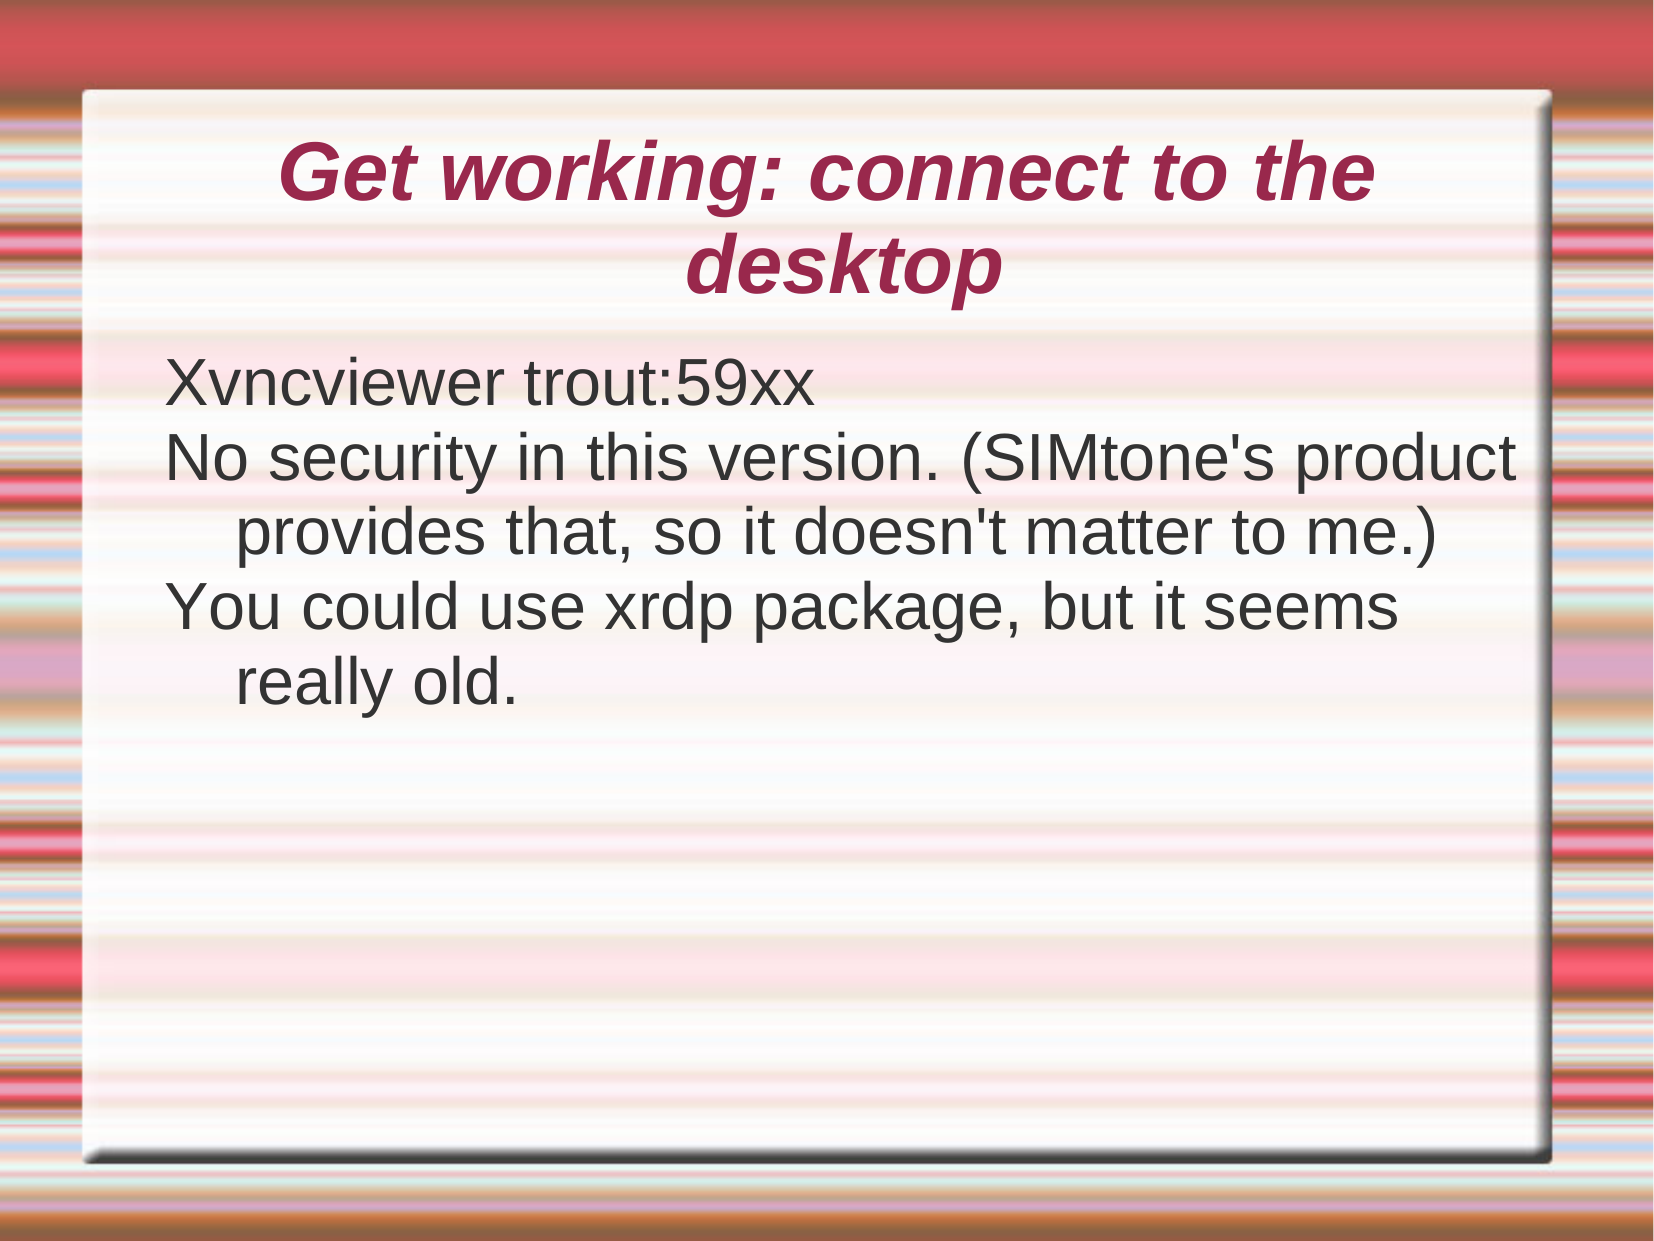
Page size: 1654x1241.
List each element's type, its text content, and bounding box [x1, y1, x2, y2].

title Get working: connect to the desktop [121, 114, 1534, 322]
picture [0, 0, 1654, 1241]
list Xvncviewer trout:59xx No security in this version. (SIMtone's product provides that, so it doesn't matter to me.) You could use xrdp package, but it seems really old. [152, 344, 1534, 1127]
